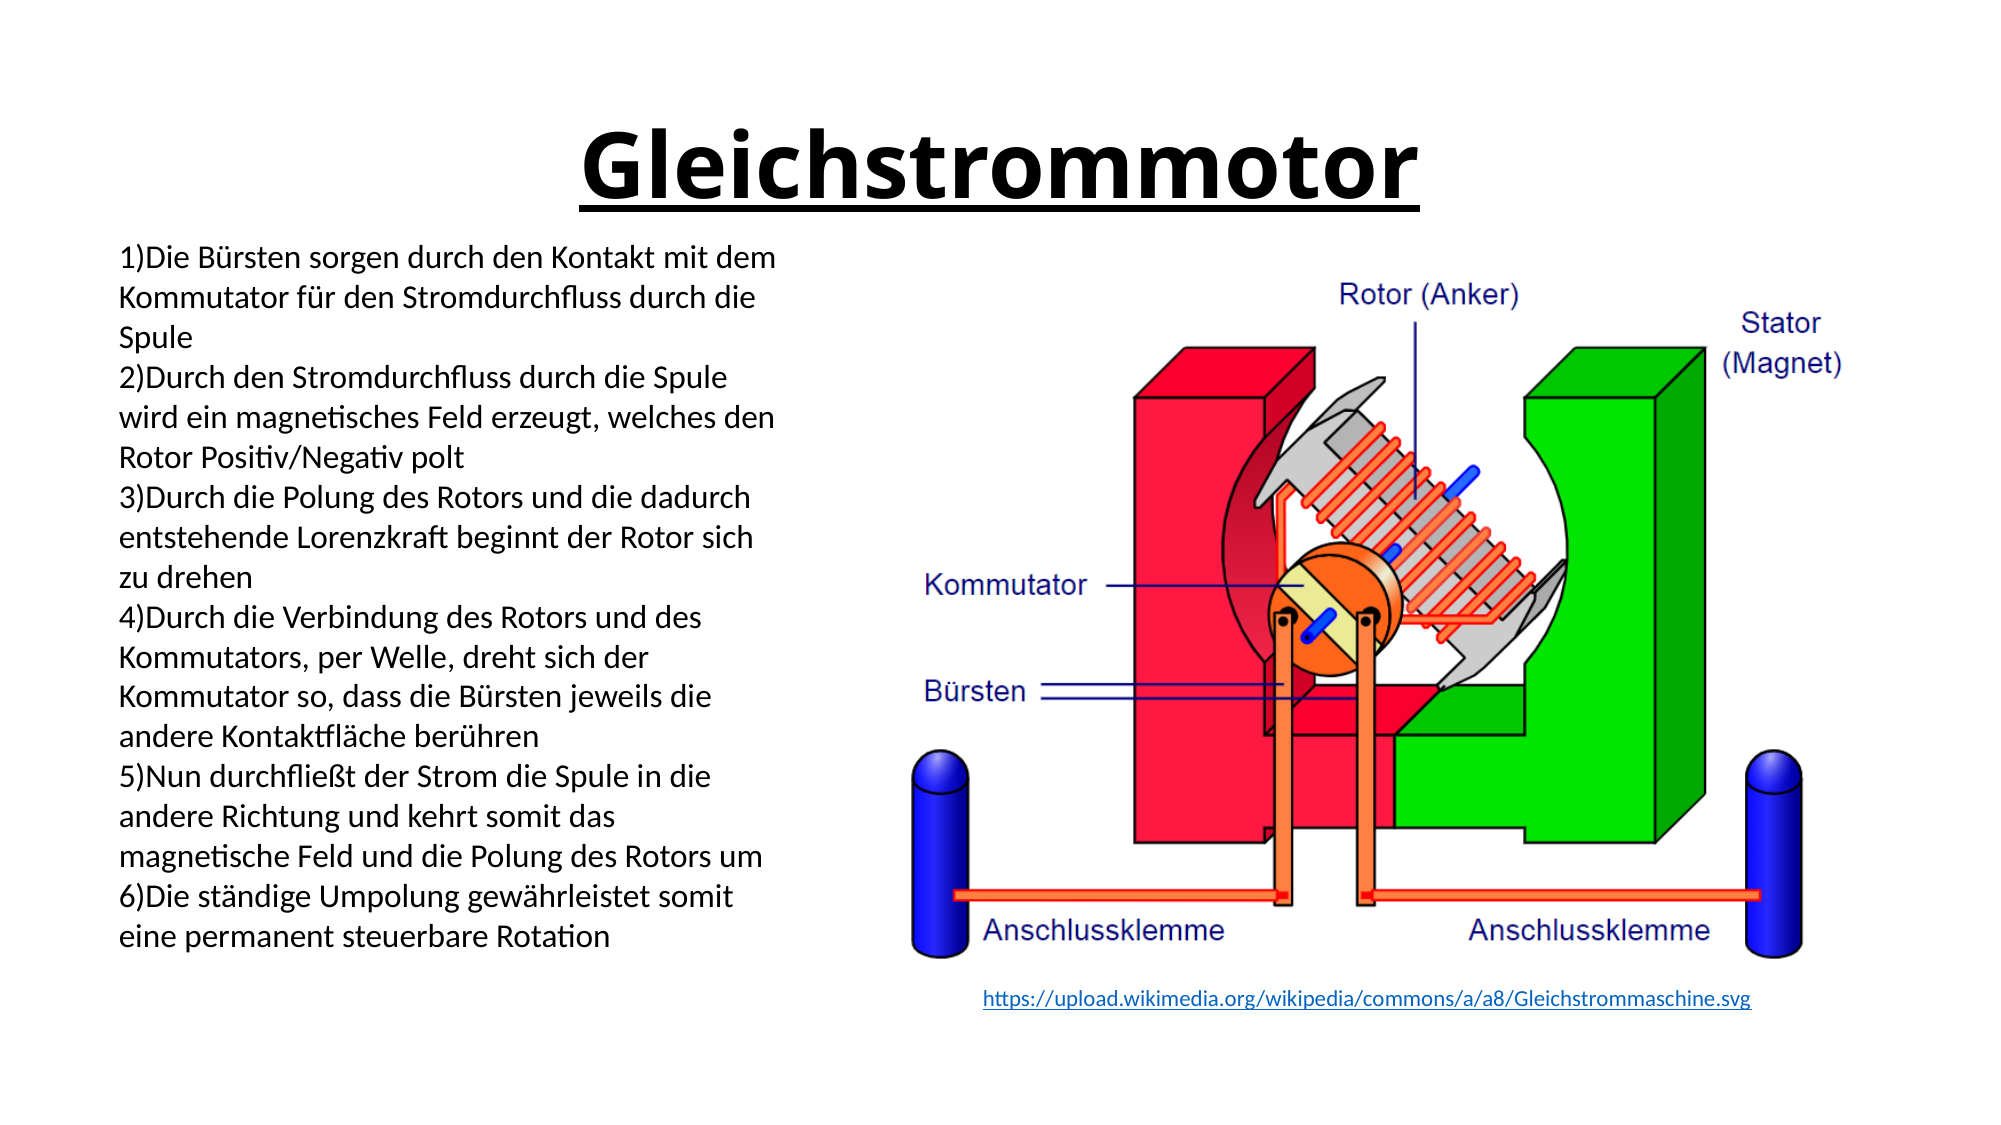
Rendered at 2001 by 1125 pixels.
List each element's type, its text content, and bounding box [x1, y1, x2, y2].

text_box 1)Die Bürsten sorgen durch den Kontakt mit dem Kommutator für den Stromdurchfluss durch die Spule 2)Durch den Stromdurchfluss durch die Spule wird ein magnetisches Feld erzeugt, welches den Rotor Positiv/Negativ polt 3)Durch die Polung des Rotors und die dadurch entstehende Lorenzkraft beginnt der Rotor sich zu drehen 4)Durch die Verbindung des Rotors und des Kommutators, per Welle, dreht sich der Kommutator so, dass die Bürsten jeweils die andere Kontaktfläche berühren 5)Nun durchfließt der Strom die Spule in die andere Richtung und kehrt somit das magnetische Feld und die Polung des Rotors um 6)Die ständige Umpolung gewährleistet somit eine permanent steuerbare Rotation [103, 228, 804, 962]
title Gleichstrommotor [137, 59, 1863, 278]
text_box https://upload.wikimedia.org/wikipedia/commons/a/a8/Gleichstrommaschine.svg [968, 977, 1780, 1019]
picture [885, 277, 1863, 977]
